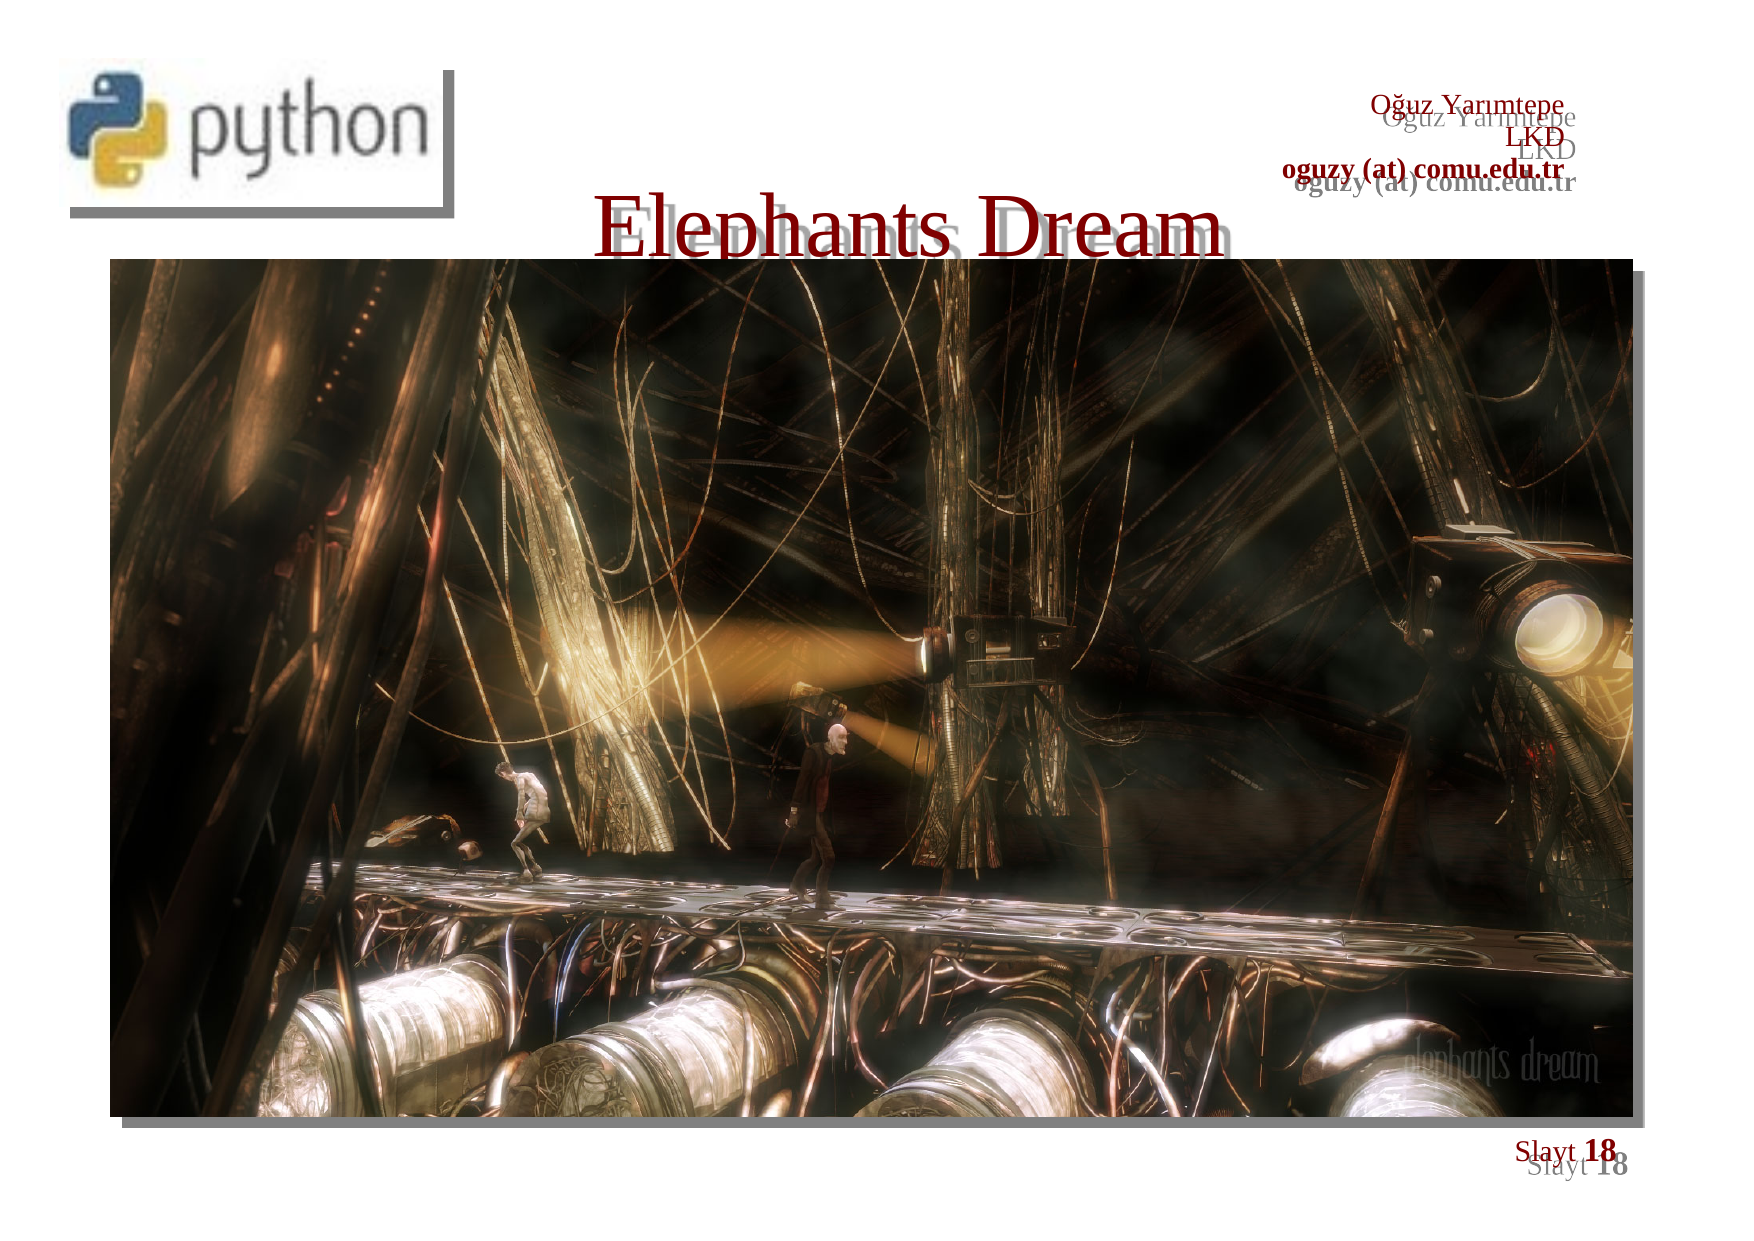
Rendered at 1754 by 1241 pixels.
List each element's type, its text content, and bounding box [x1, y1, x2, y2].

picture [59, 58, 443, 207]
picture [110, 259, 1633, 1117]
title Elephants Dream [165, 155, 1654, 296]
